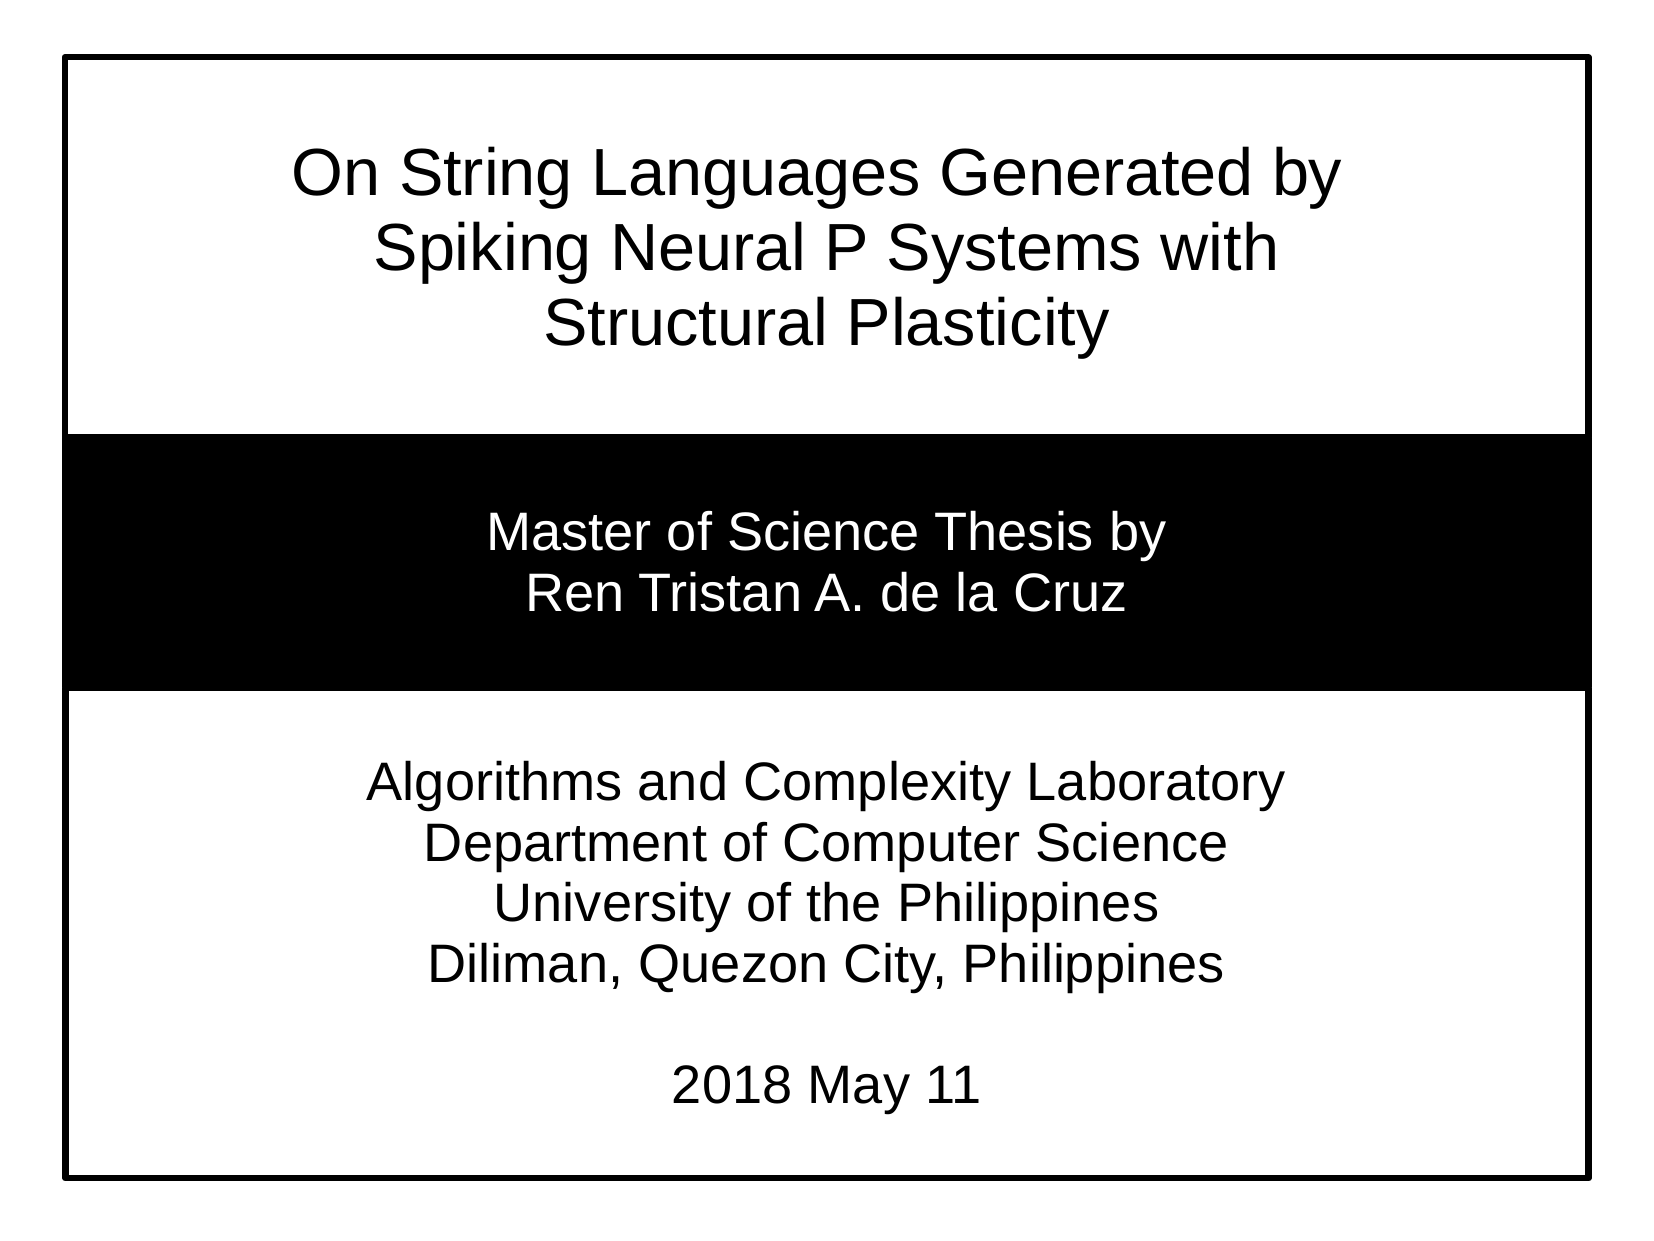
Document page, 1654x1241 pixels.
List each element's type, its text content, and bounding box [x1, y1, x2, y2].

title Algorithms and Complexity Laboratory Department of Computer Science University of the Philippines Diliman, Quezon City, Philippines 2018 May 11 [65, 687, 1589, 1179]
title On String Languages Generated by Spiking Neural P Systems with Structural Plasticity [64, 57, 1589, 435]
subtitle Master of Science Thesis by Ren Tristan A. de la Cruz [64, 438, 1589, 685]
